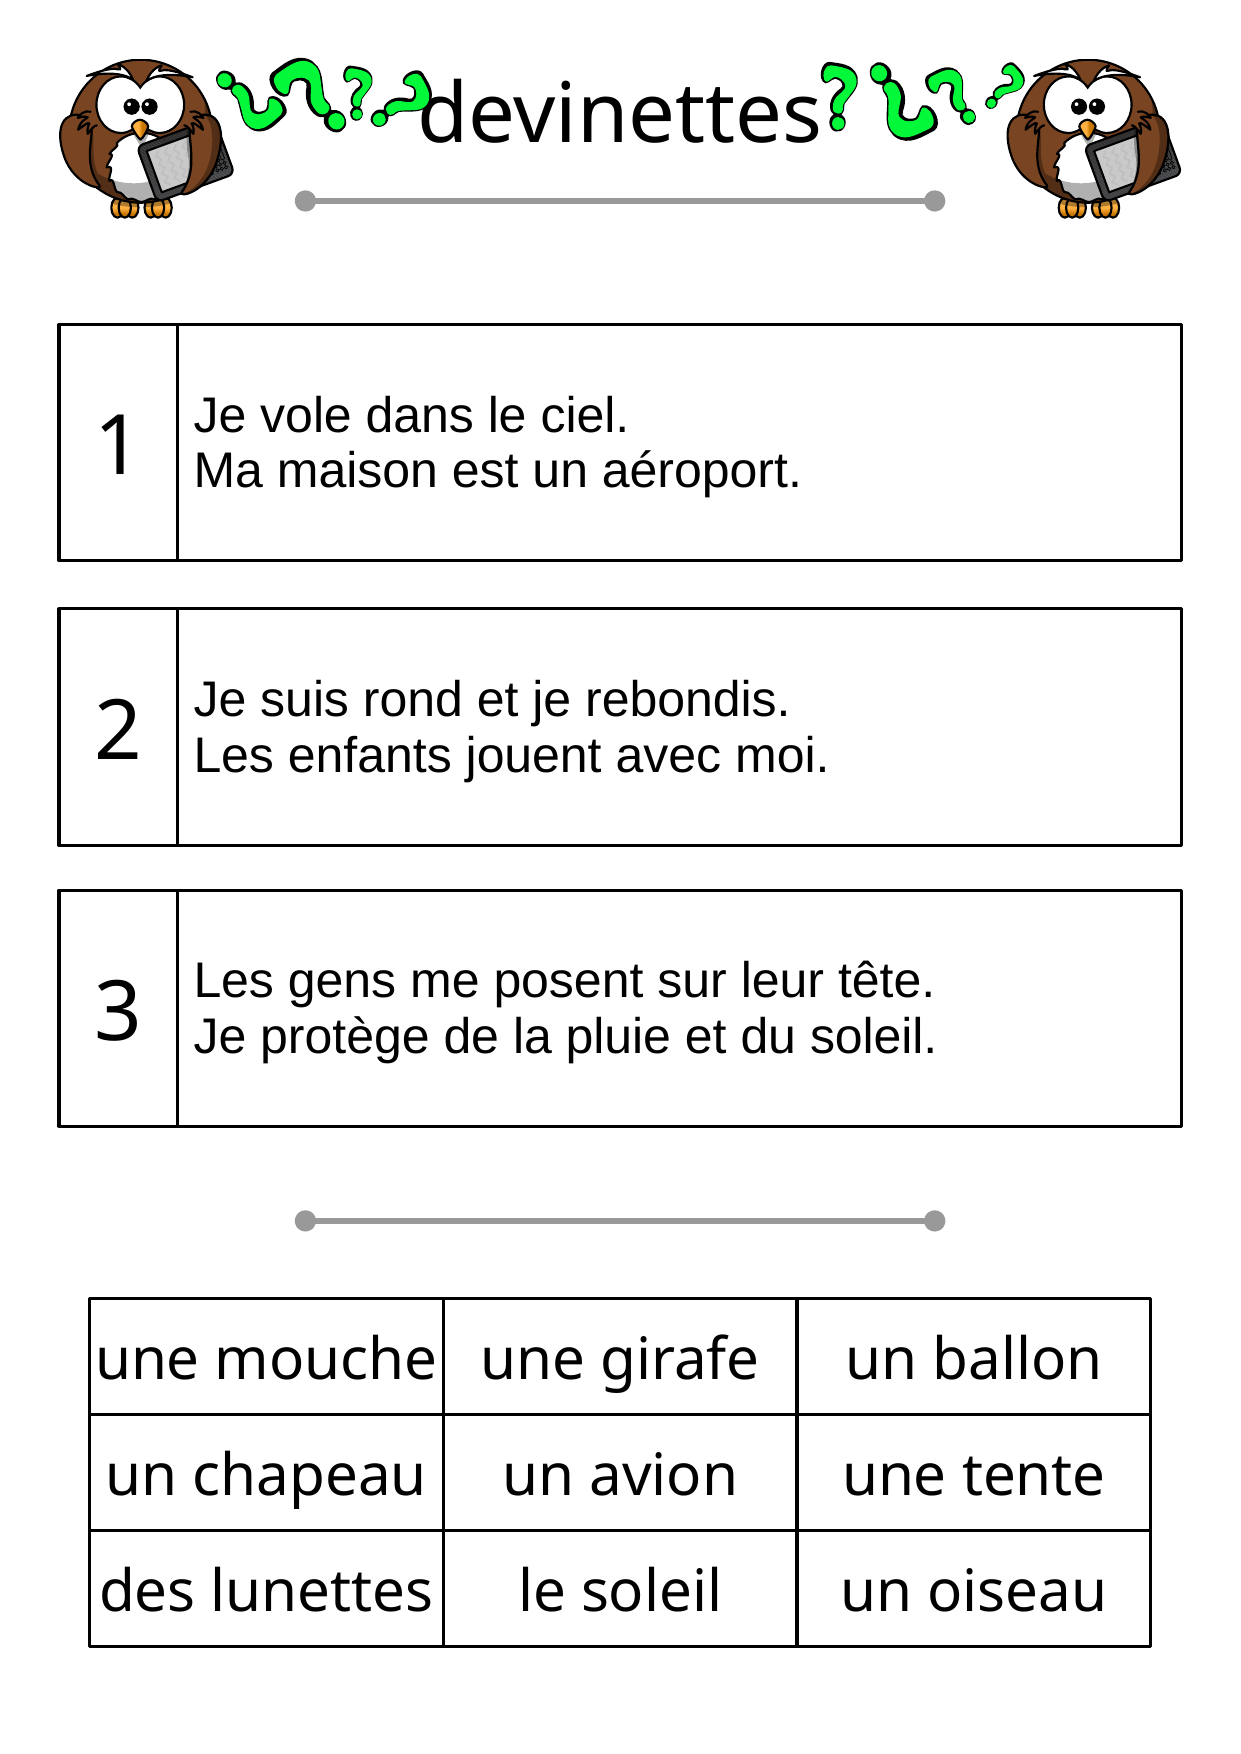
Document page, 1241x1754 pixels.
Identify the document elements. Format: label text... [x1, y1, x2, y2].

text_box 2 [59, 608, 178, 846]
text_box devinettes [59, 46, 297, 93]
text_box une mouche [89, 1298, 443, 1414]
text_box 3 [59, 890, 178, 1127]
text_box Je vole dans le ciel. Ma maison est un aéroport. [179, 324, 1182, 561]
text_box une tente [797, 1414, 1151, 1530]
text_box 1 [59, 324, 178, 561]
text_box un chapeau [89, 1414, 443, 1530]
text_box un avion [443, 1414, 797, 1530]
text_box un oiseau [797, 1530, 1151, 1647]
picture [59, 46, 441, 219]
text_box devinettes [234, 46, 1182, 159]
text_box des lunettes [89, 1530, 443, 1647]
text_box Je suis rond et je rebondis. Les enfants jouent avec moi. [179, 608, 1182, 846]
text_box le soleil [443, 1530, 797, 1647]
picture [820, 51, 944, 152]
text_box Les gens me posent sur leur tête. Je protège de la pluie et du soleil. [179, 890, 1182, 1127]
text_box un ballon [797, 1298, 1151, 1414]
text_box une girafe [443, 1298, 797, 1414]
picture [920, 59, 1182, 219]
